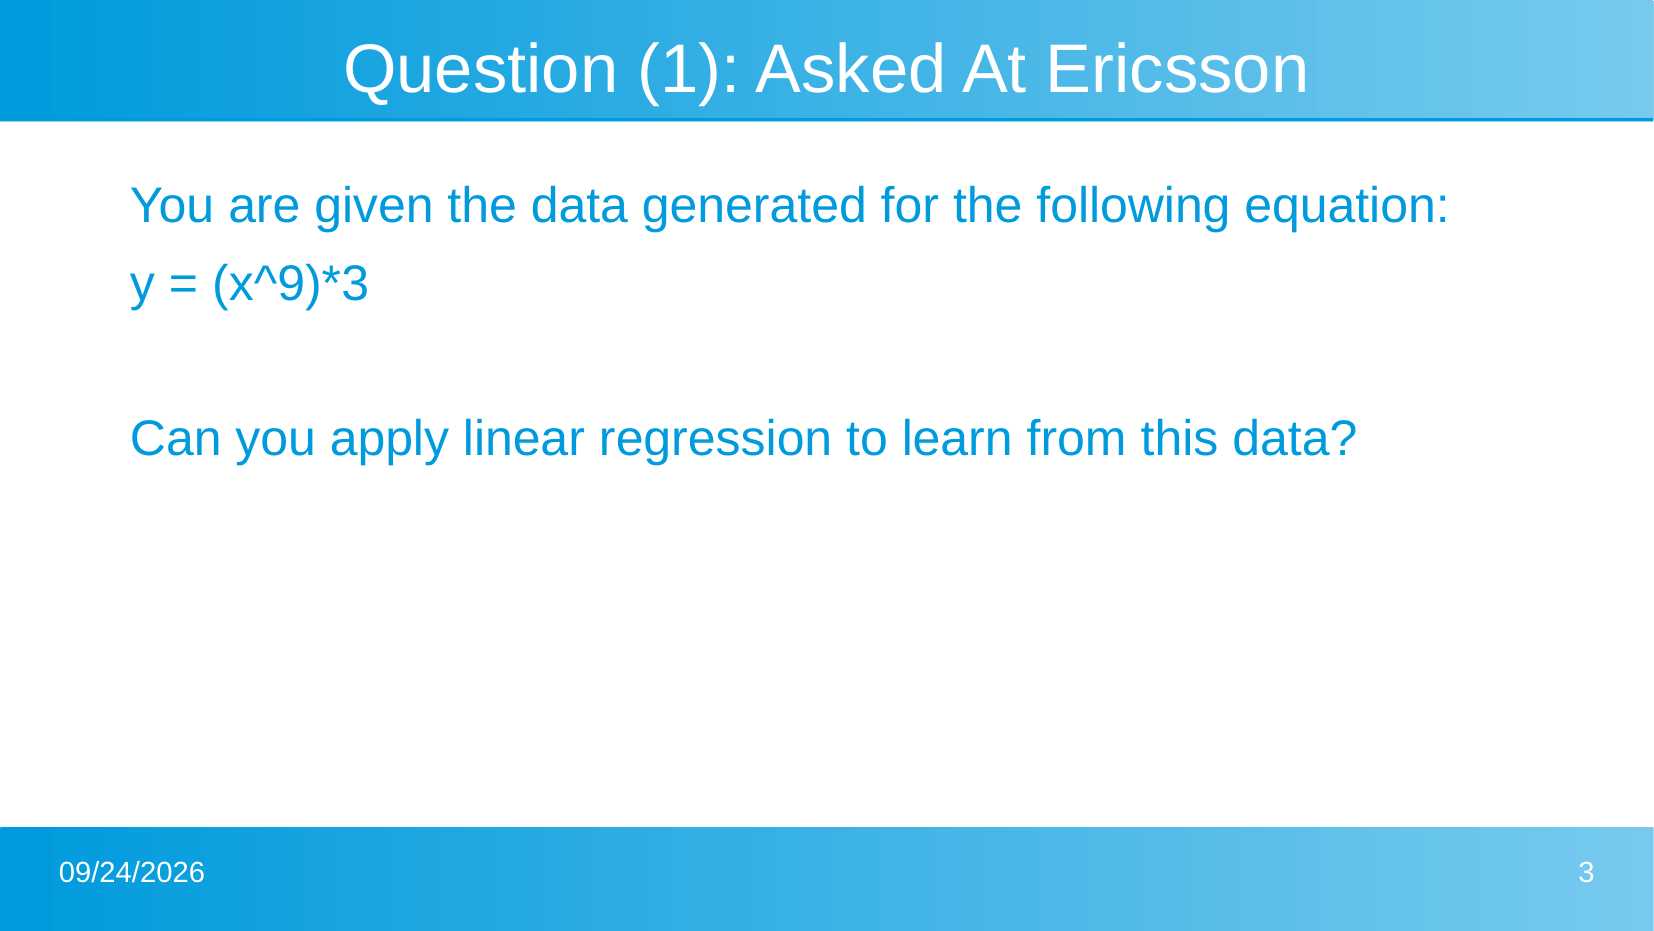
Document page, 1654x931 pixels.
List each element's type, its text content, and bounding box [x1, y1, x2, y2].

list You are given the data generated for the following equation: y = (x^9)*3 Can you apply linear regression to learn from this data? [59, 177, 1595, 768]
title Question (1): Asked At Ericsson [59, 29, 1595, 108]
